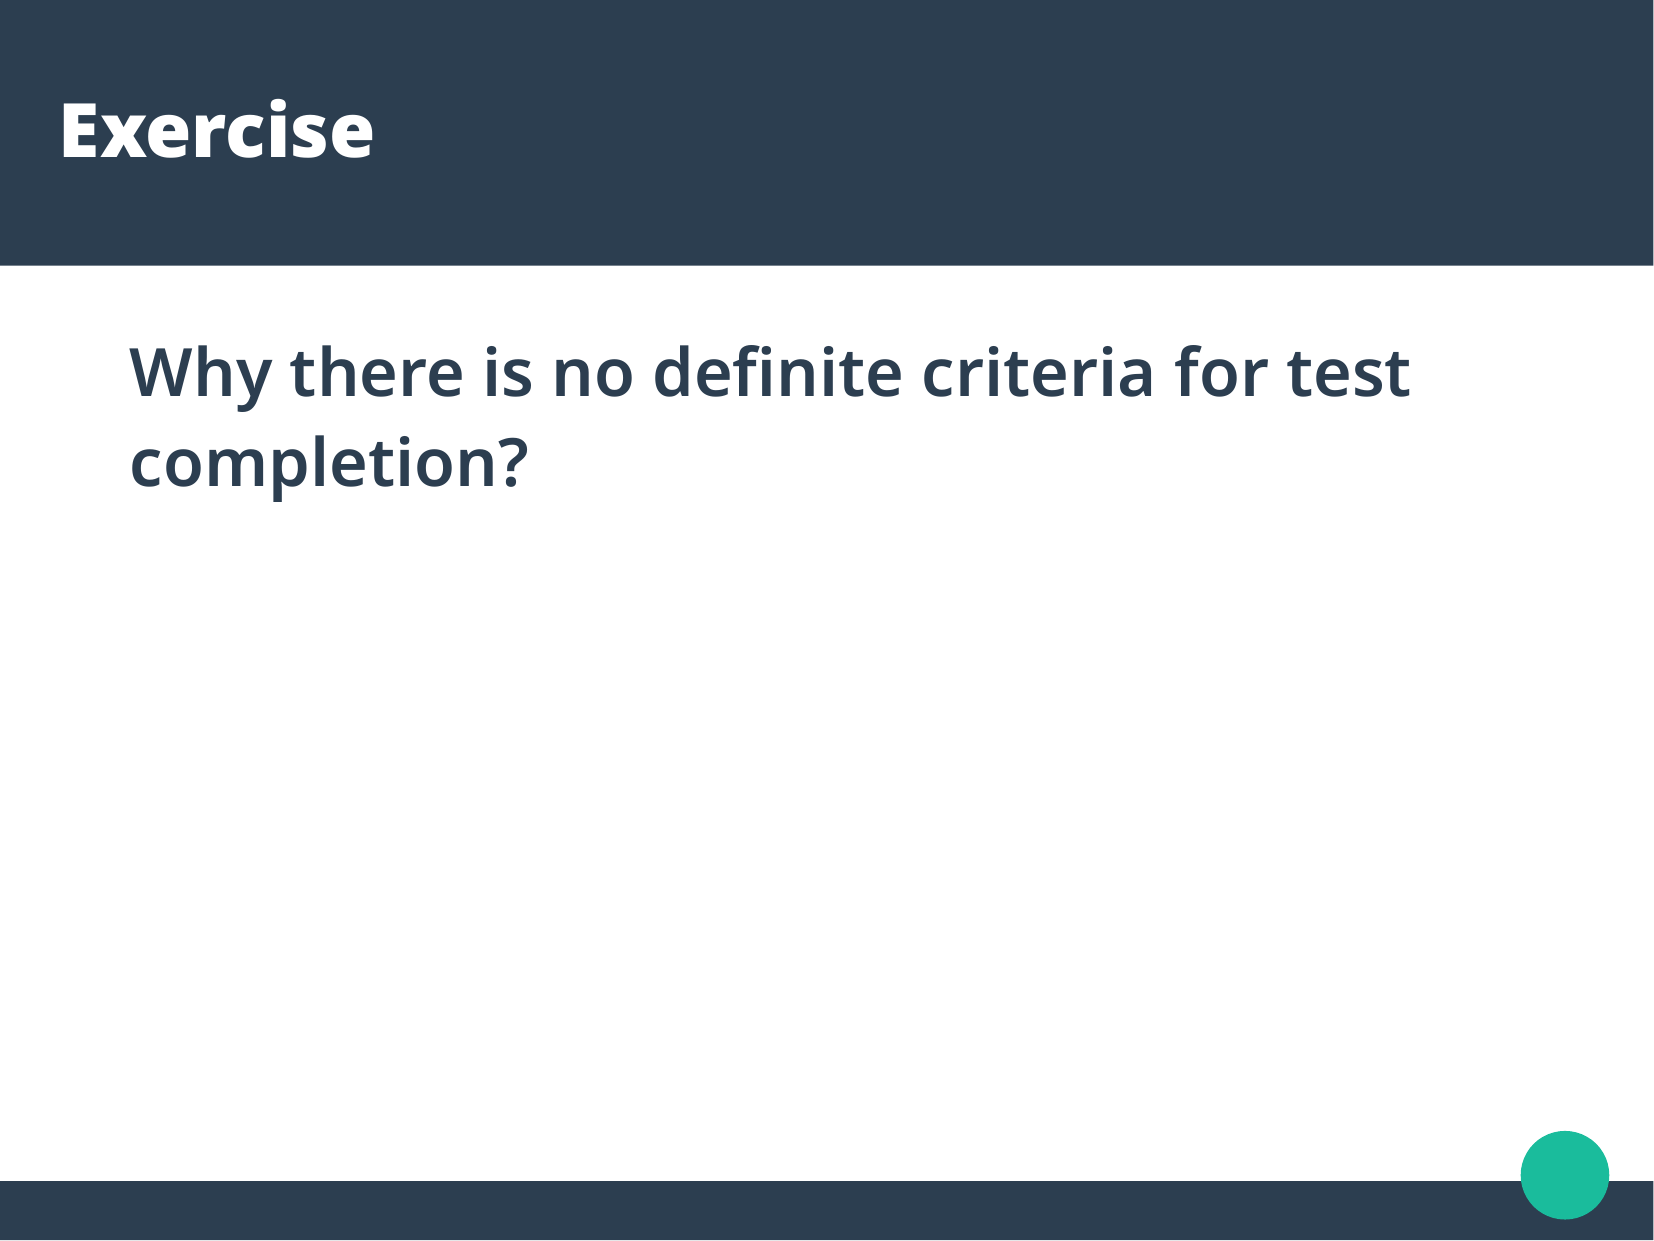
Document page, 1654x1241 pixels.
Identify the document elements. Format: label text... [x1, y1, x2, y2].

title Exercise [59, 49, 1595, 207]
list Why there is no definite criteria for test completion? [59, 324, 1595, 1152]
